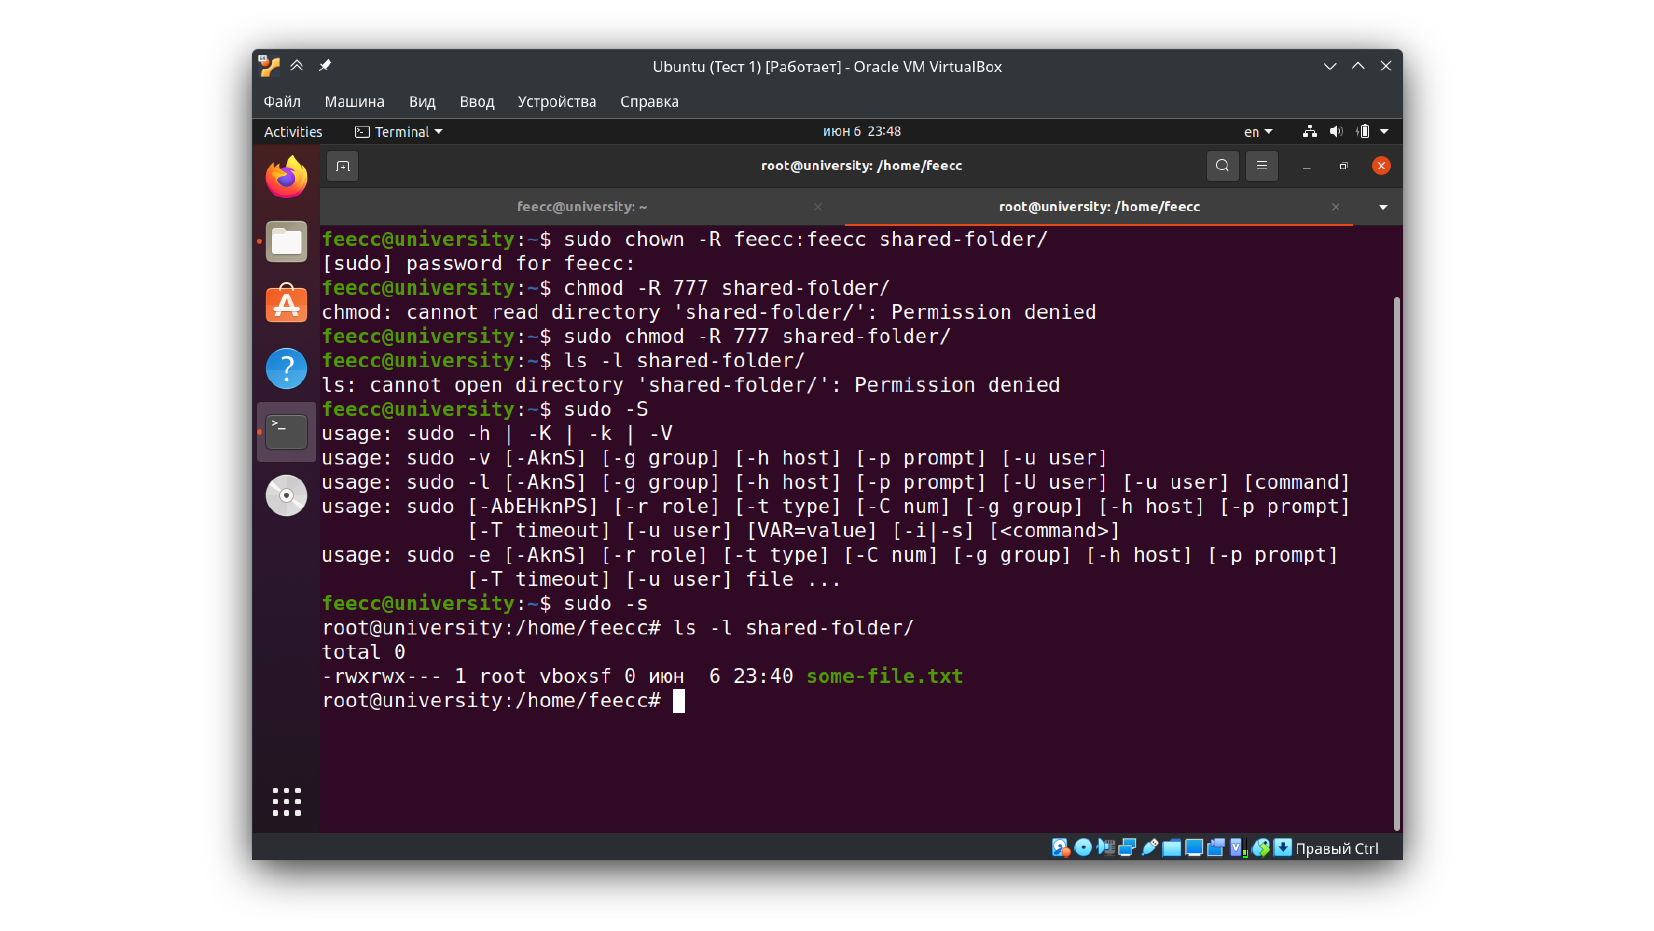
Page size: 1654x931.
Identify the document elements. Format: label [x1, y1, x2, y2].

picture [191, 0, 1463, 931]
